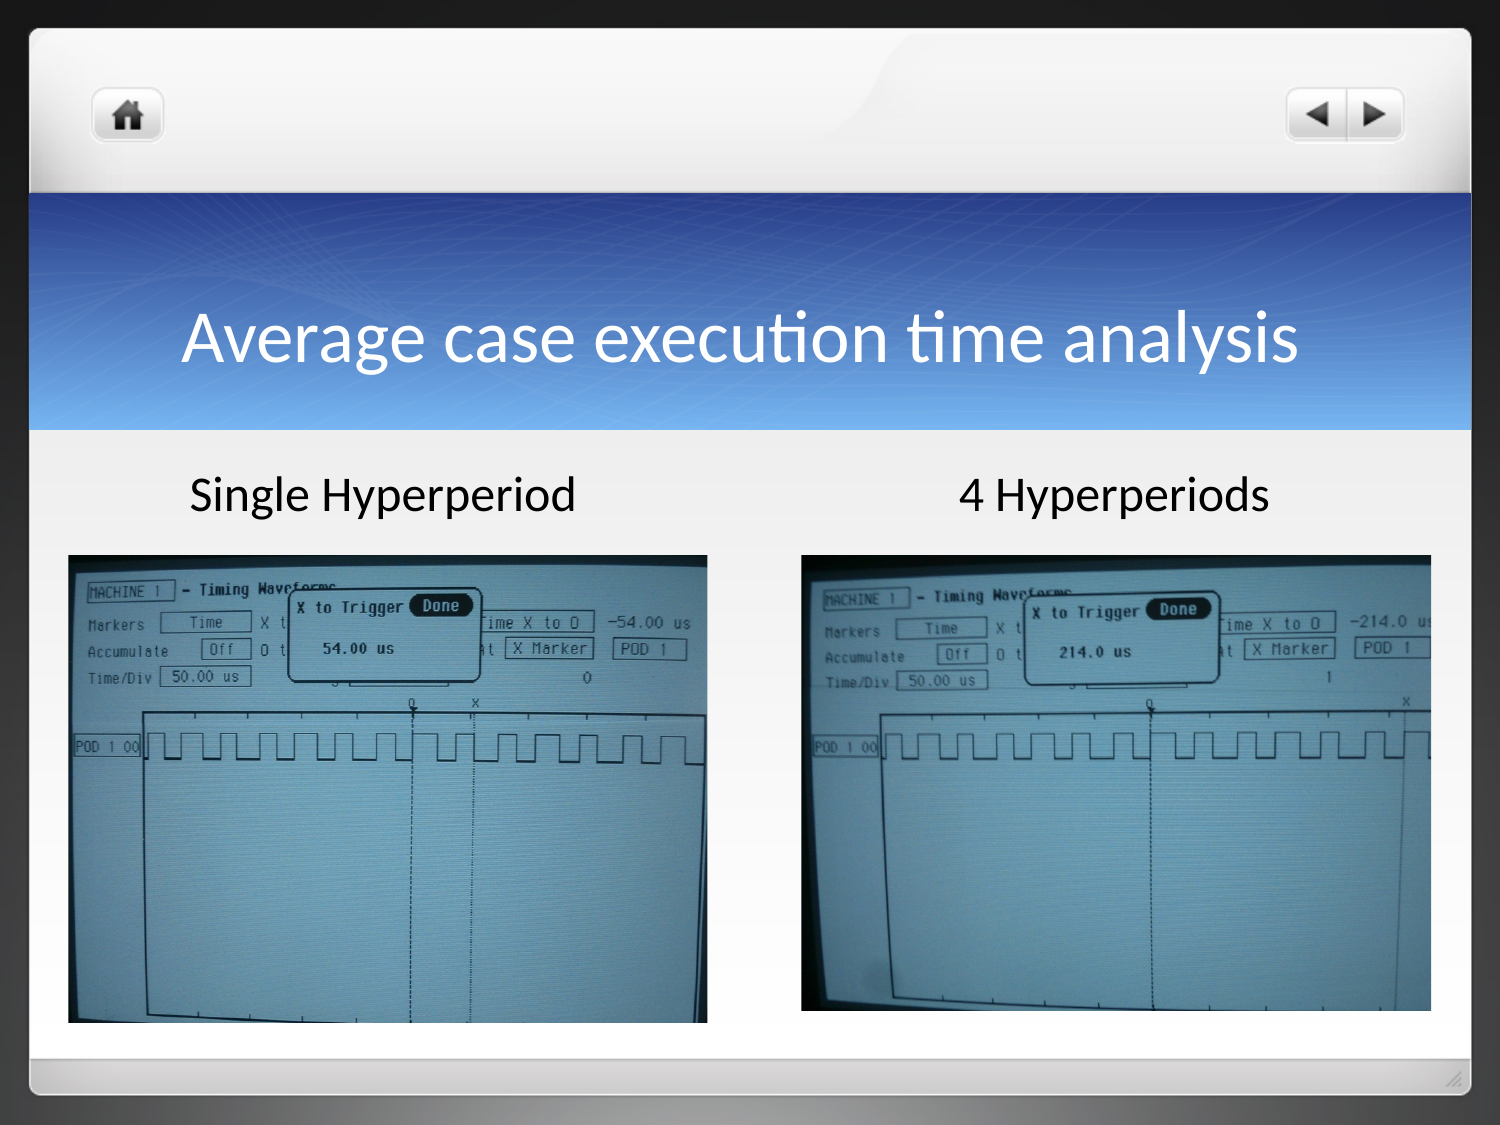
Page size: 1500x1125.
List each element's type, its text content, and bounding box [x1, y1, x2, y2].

title Average case execution time analysis [68, 238, 1432, 427]
picture [0, 0, 1500, 1125]
list 4 Hyperperiods [799, 438, 1430, 545]
list Single Hyperperiod [68, 438, 699, 545]
